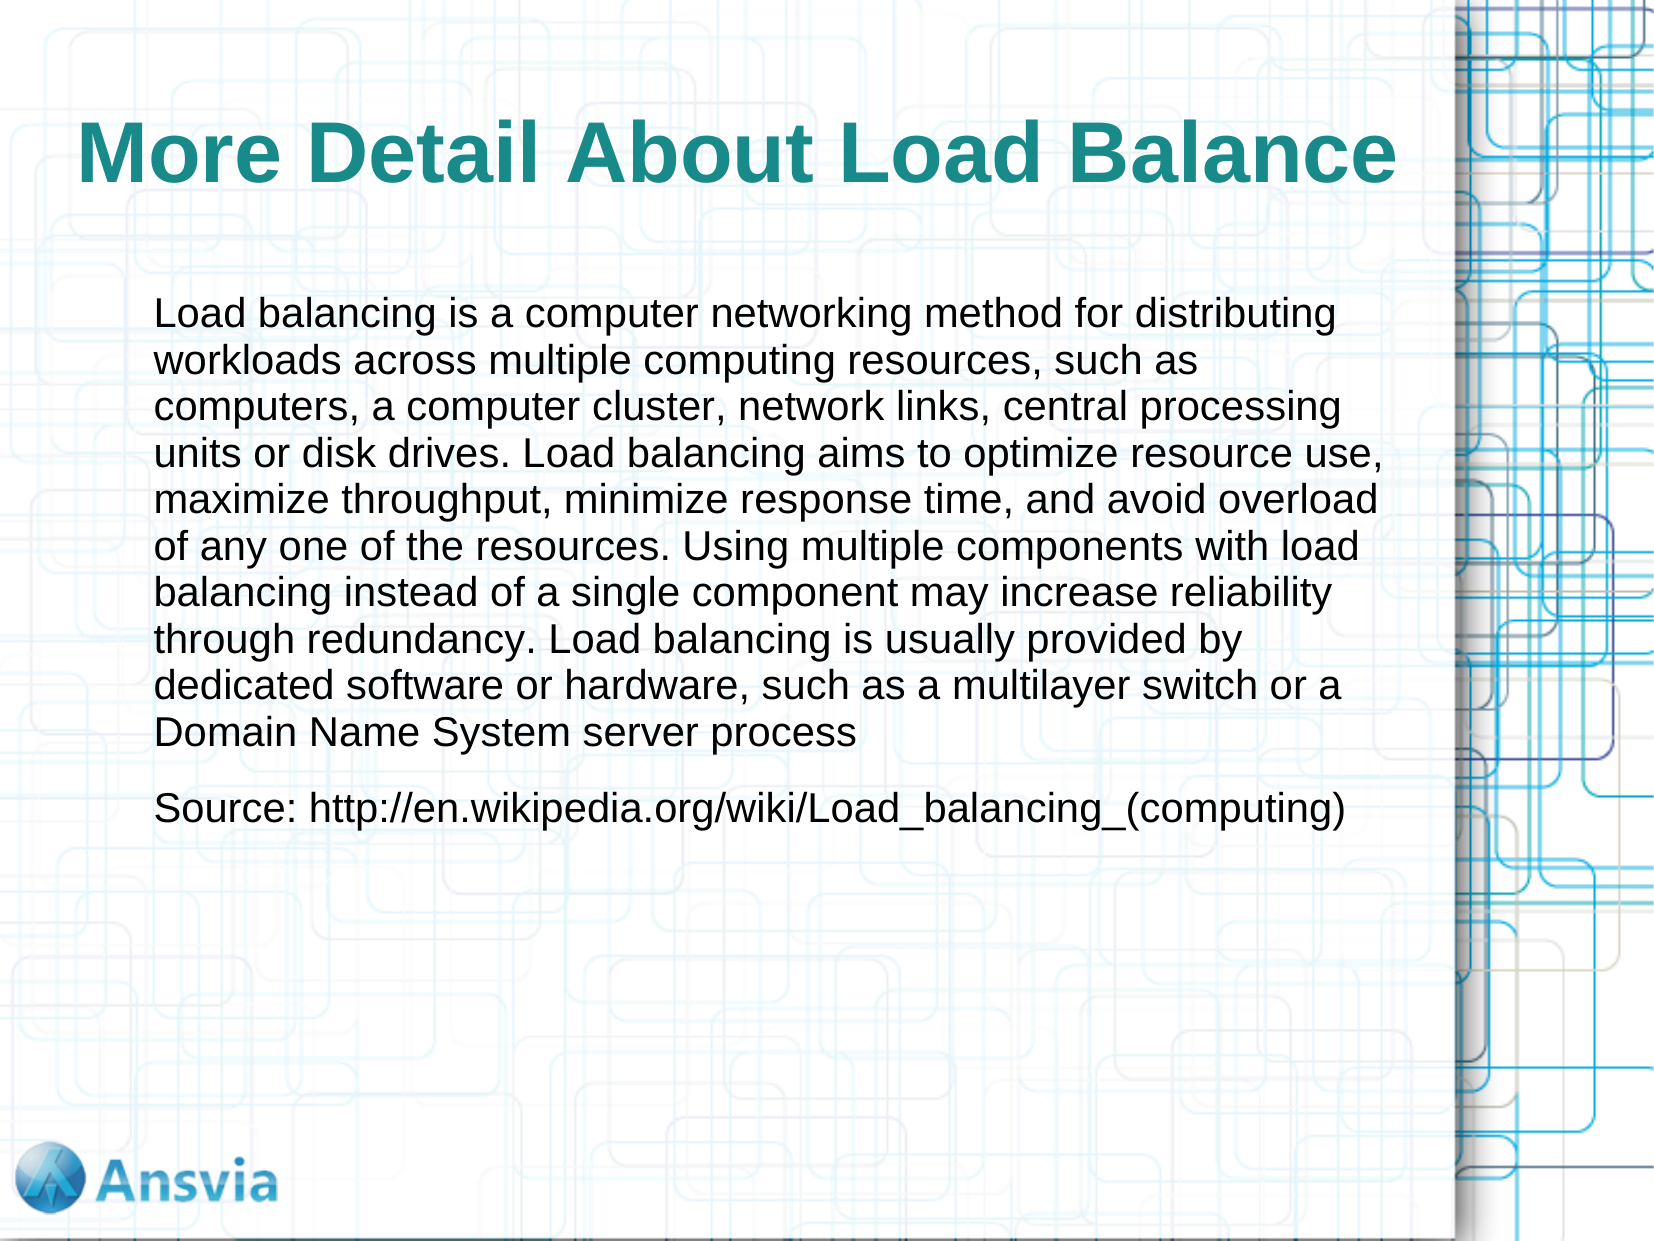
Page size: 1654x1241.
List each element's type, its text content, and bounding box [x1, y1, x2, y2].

list Load balancing is a computer networking method for distributing workloads across multiple computing resources, such as computers, a computer cluster, network links, central processing units or disk drives. Load balancing aims to optimize resource use, maximize throughput, minimize response time, and avoid overload of any one of the resources. Using multiple components with load balancing instead of a single component may increase reliability through redundancy. Load balancing is usually provided by dedicated software or hardware, such as a multilayer switch or a Domain Name System server process Source: http://en.wikipedia.org/wiki/Load_balancing_(computing) [82, 290, 1418, 1010]
picture [0, 0, 1654, 1241]
title More Detail About Load Balance [59, 49, 1418, 257]
